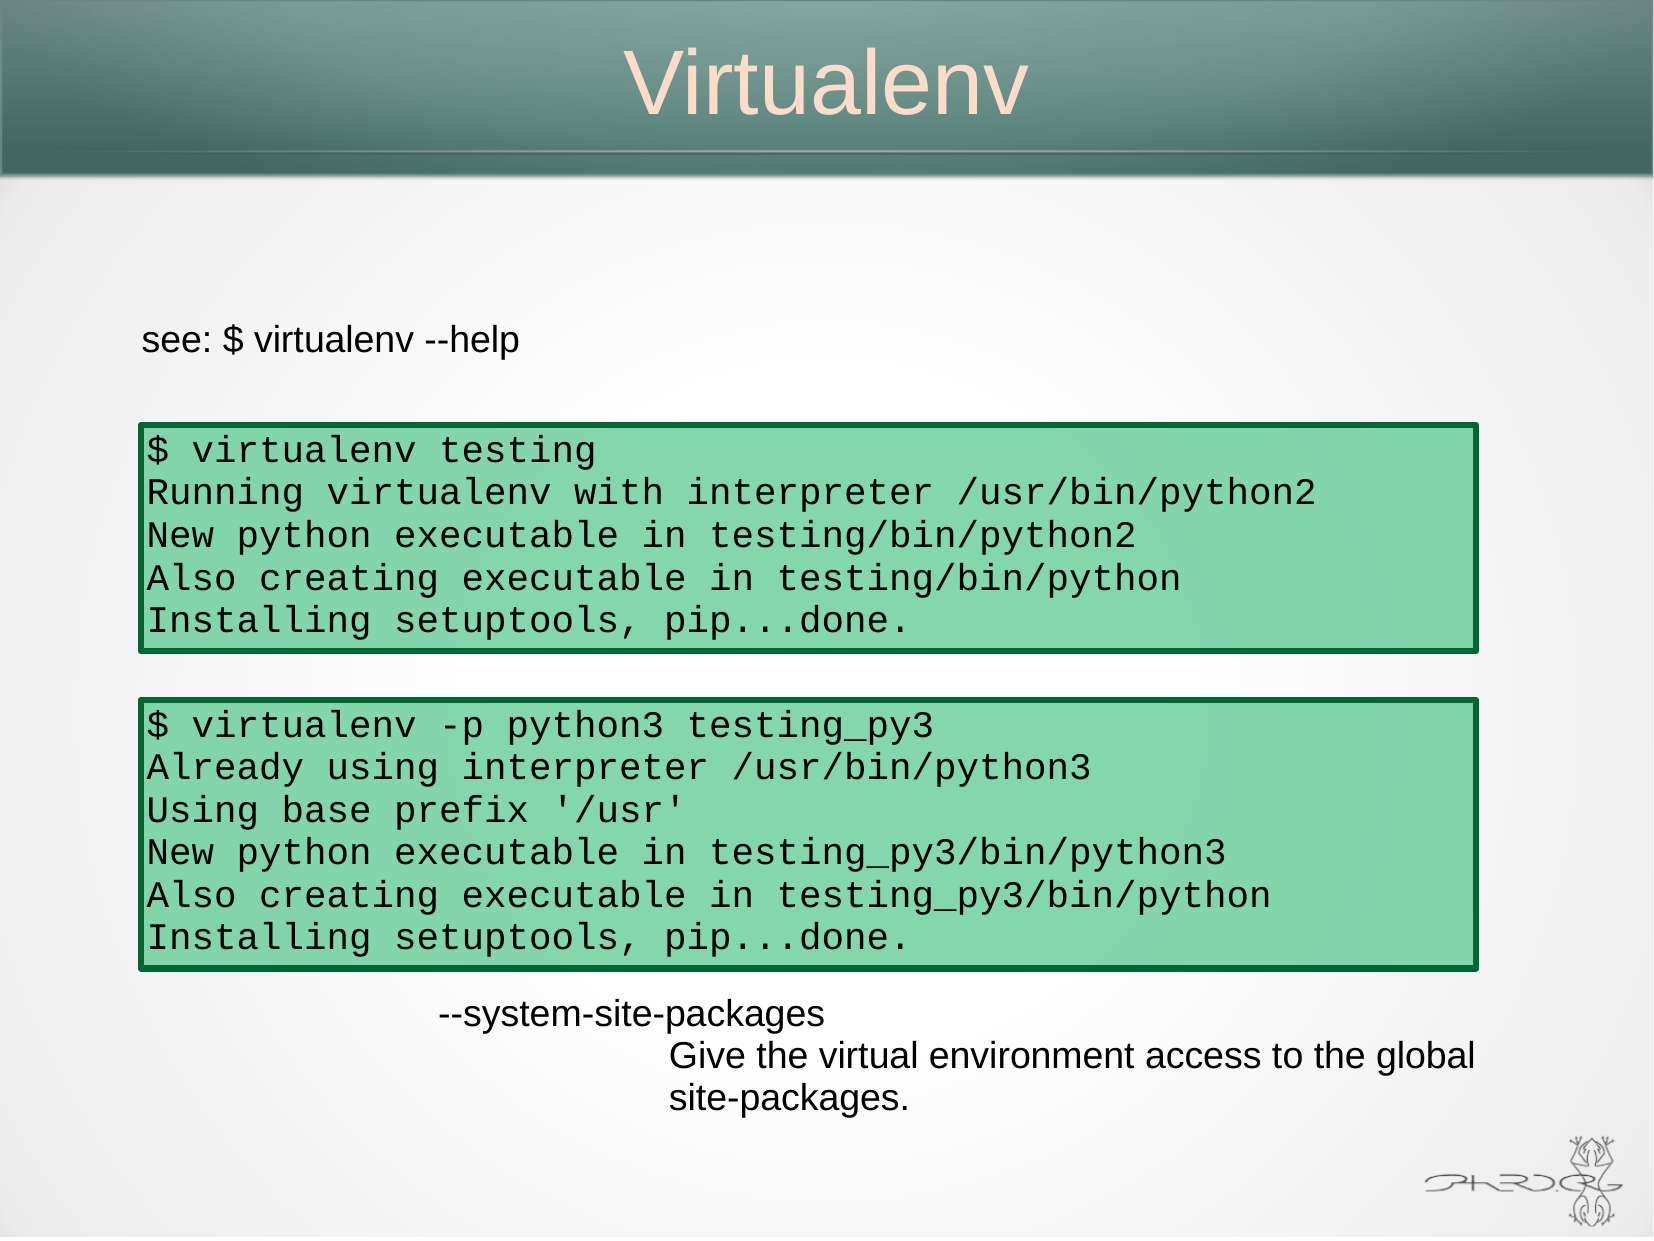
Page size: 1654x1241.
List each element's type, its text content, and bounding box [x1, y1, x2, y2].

text_box $ virtualenv -p python3 testing_py3 Already using interpreter /usr/bin/python3 Using base prefix '/usr' New python executable in testing_py3/bin/python3 Also creating executable in testing_py3/bin/python Installing setuptools, pip...done. [140, 699, 1477, 969]
title Virtualenv [82, 11, 1571, 154]
text_box see: $ virtualenv --help [141, 318, 521, 361]
text_box --system-site-packages Give the virtual environment access to the global site-packages. [417, 992, 1477, 1119]
picture [0, 0, 1654, 1237]
text_box $ virtualenv testing Running virtualenv with interpreter /usr/bin/python2 New python executable in testing/bin/python2 Also creating executable in testing/bin/python Installing setuptools, pip...done. [140, 425, 1477, 652]
